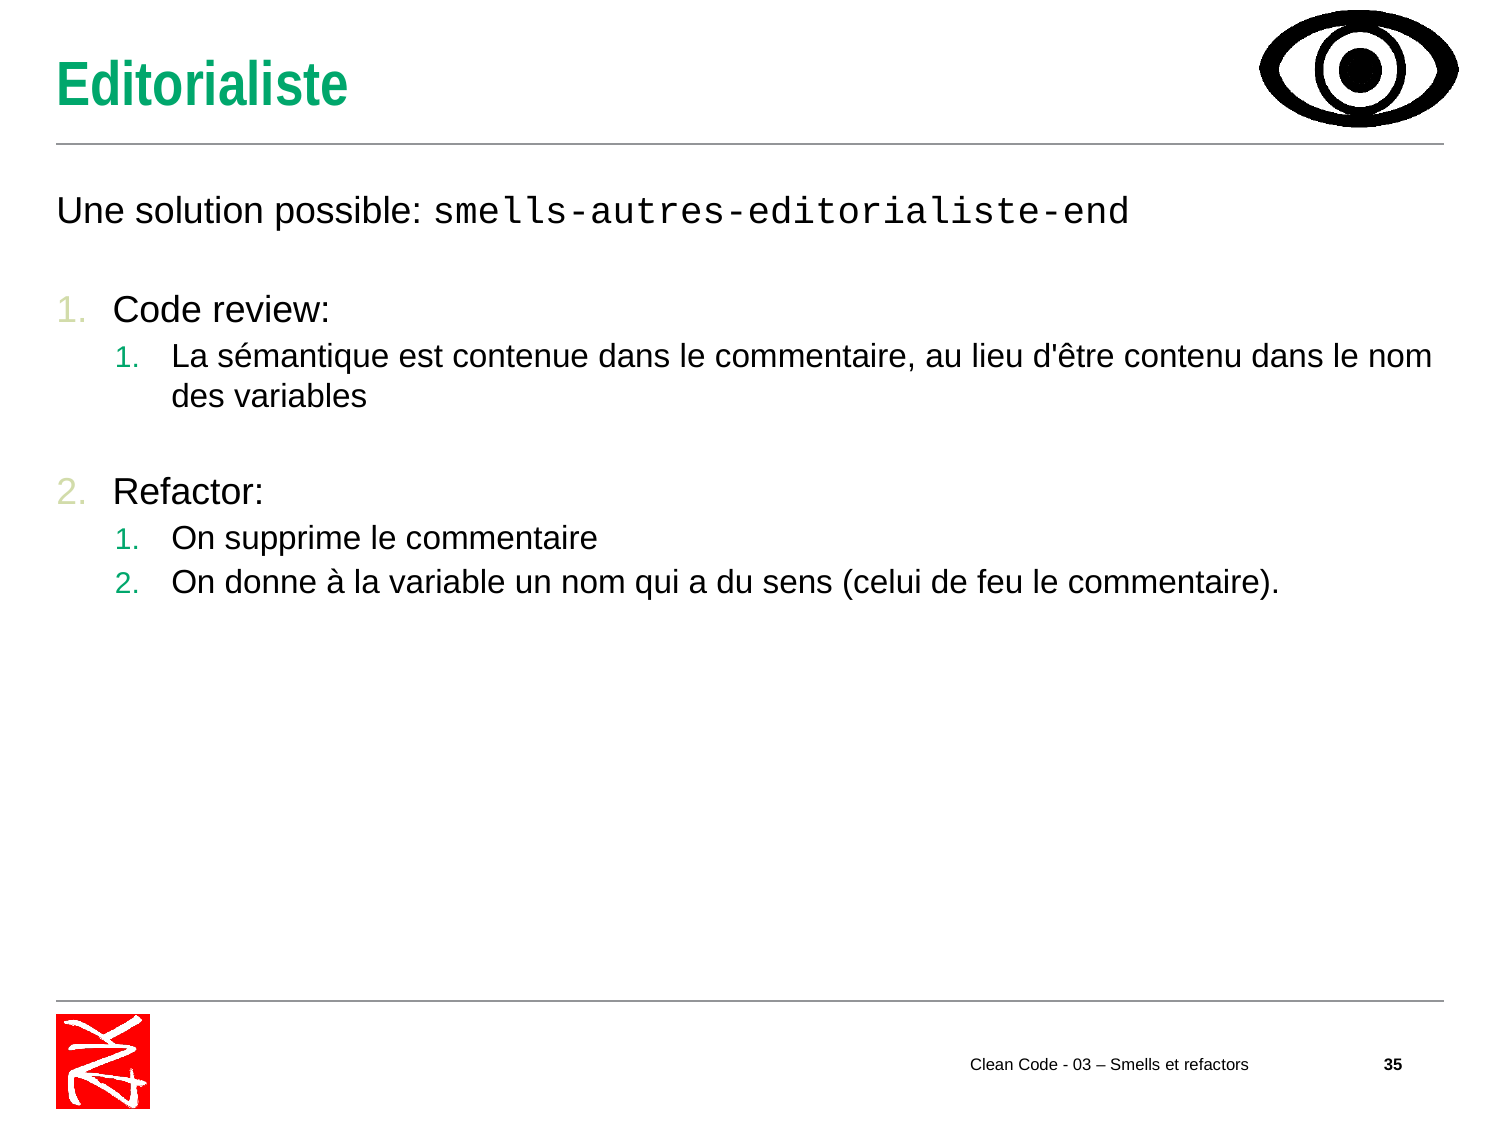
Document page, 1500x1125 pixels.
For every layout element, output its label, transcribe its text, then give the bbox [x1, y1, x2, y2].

slide_number <number> [1372, 1049, 1403, 1079]
list Une solution possible: smells-autres-editorialiste-end Code review: La sémantique est contenue dans le commentaire, au lieu d'être contenu dans le nom des variables Refactor: On supprime le commentaire On donne à la variable un nom qui a du sens (celui de feu le commentaire). [56, 186, 1444, 972]
picture [55, 1014, 151, 1109]
footer Clean Code - 03 – Smells et refactors [919, 1049, 1250, 1079]
picture [1247, 0, 1473, 193]
title Editorialiste [56, 18, 1247, 142]
